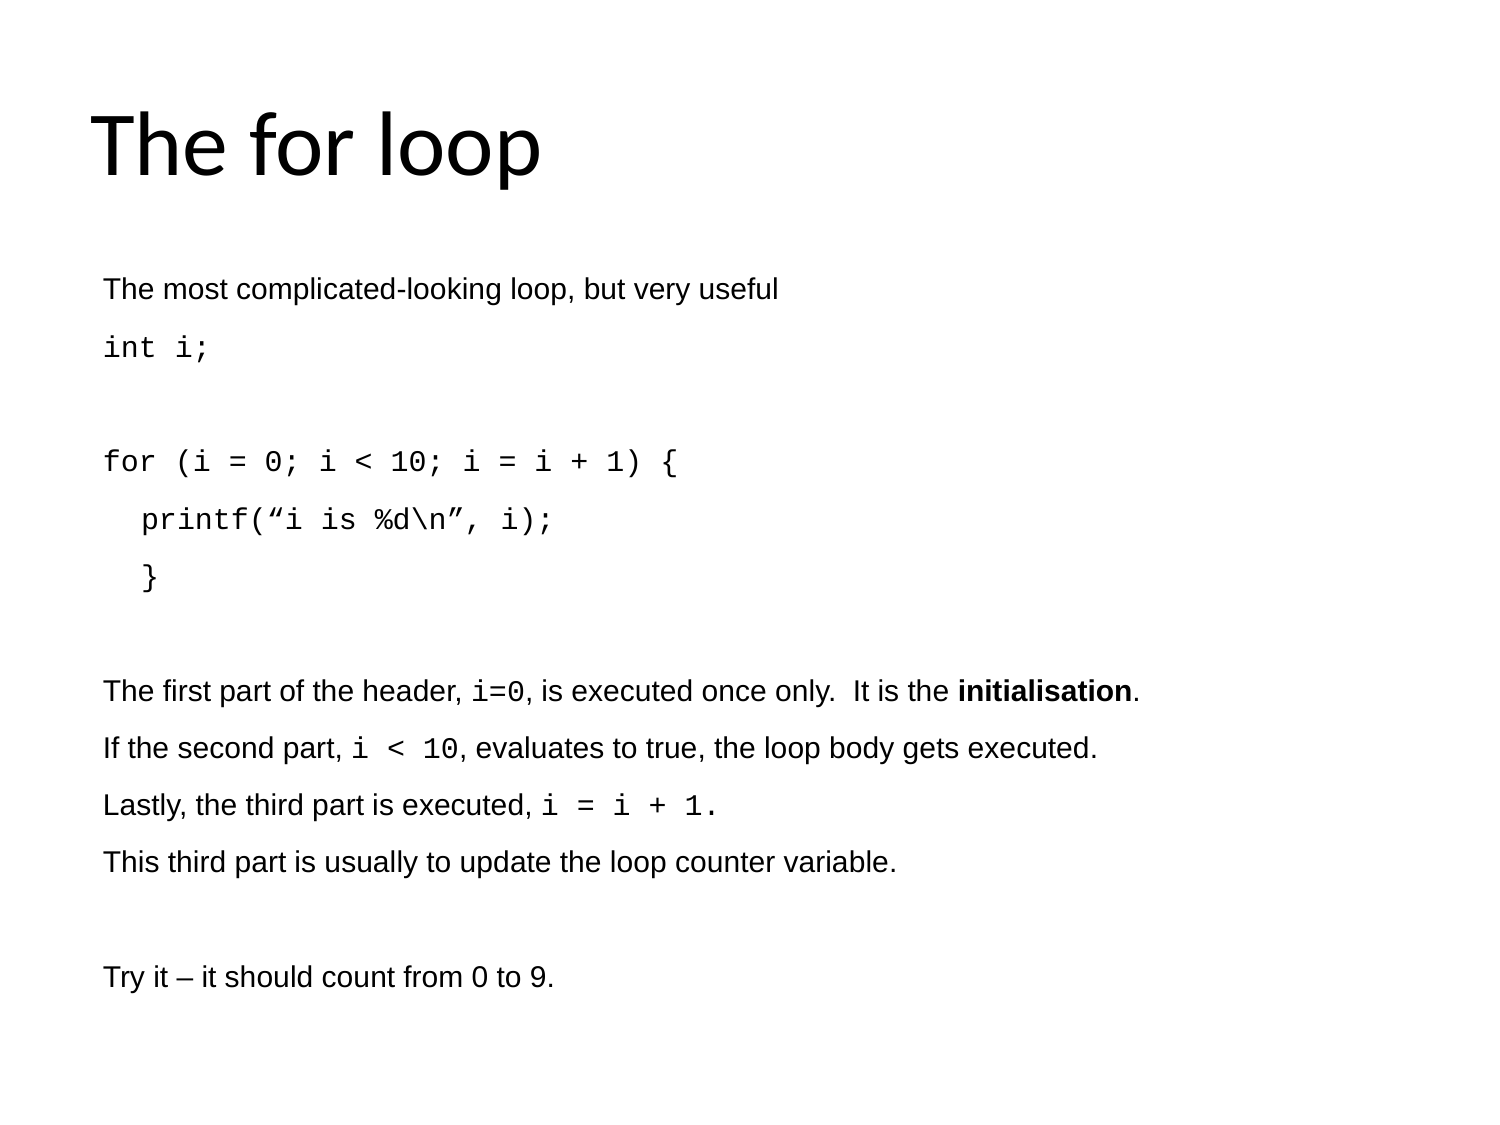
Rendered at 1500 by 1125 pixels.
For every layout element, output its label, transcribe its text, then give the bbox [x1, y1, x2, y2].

list The most complicated-looking loop, but very useful int i; for (i = 0; i < 10; i = i + 1) { printf(“i is %d\n”, i); } The first part of the header, i=0, is executed once only. It is the initialisation. If the second part, i < 10, evaluates to true, the loop body gets executed. Lastly, the third part is executed, i = i + 1. This third part is usually to update the loop counter variable. Try it – it should count from 0 to 9. [75, 262, 1425, 1005]
title The for loop [75, 45, 1425, 233]
